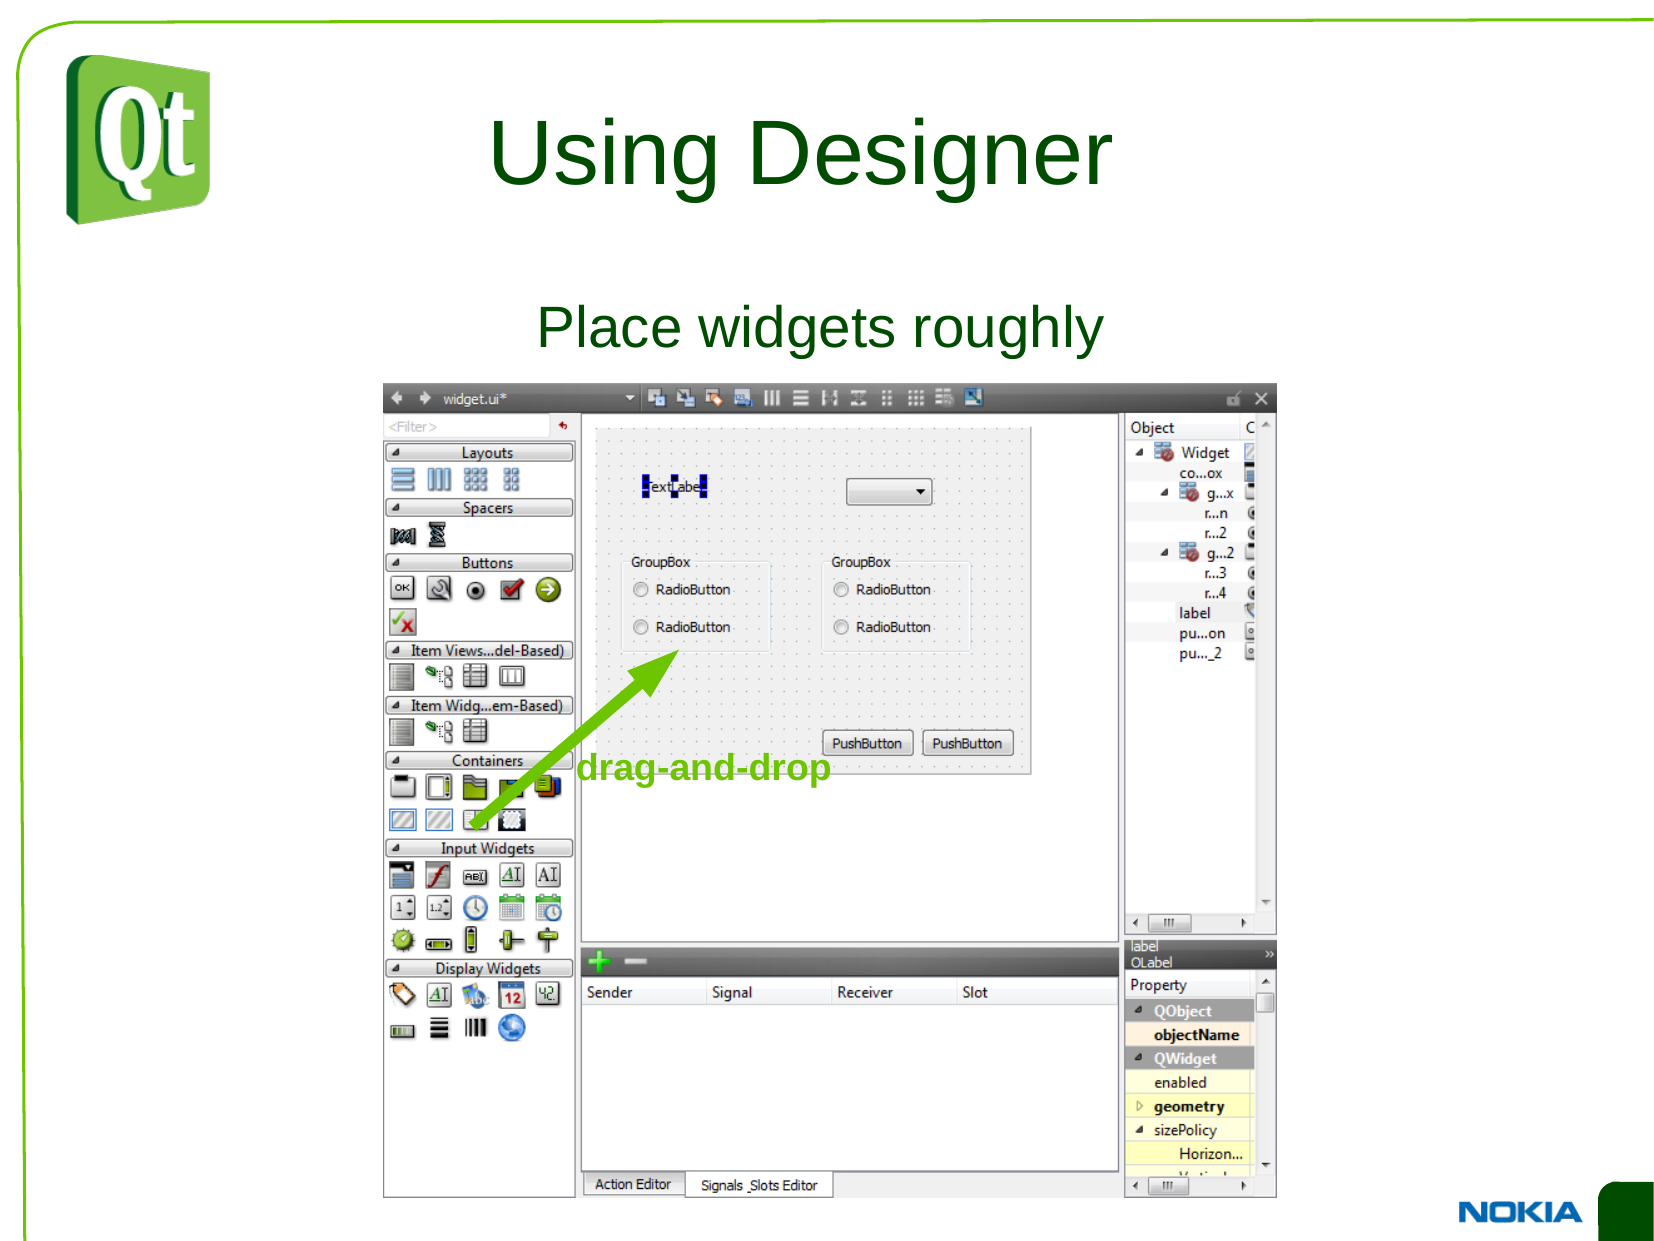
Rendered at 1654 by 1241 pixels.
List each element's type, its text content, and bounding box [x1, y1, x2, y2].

list Place widgets roughly [76, 295, 1565, 1099]
picture [383, 1099, 1277, 1198]
picture [66, 55, 210, 225]
picture [1459, 1201, 1583, 1223]
title Using Designer [263, 49, 1339, 257]
